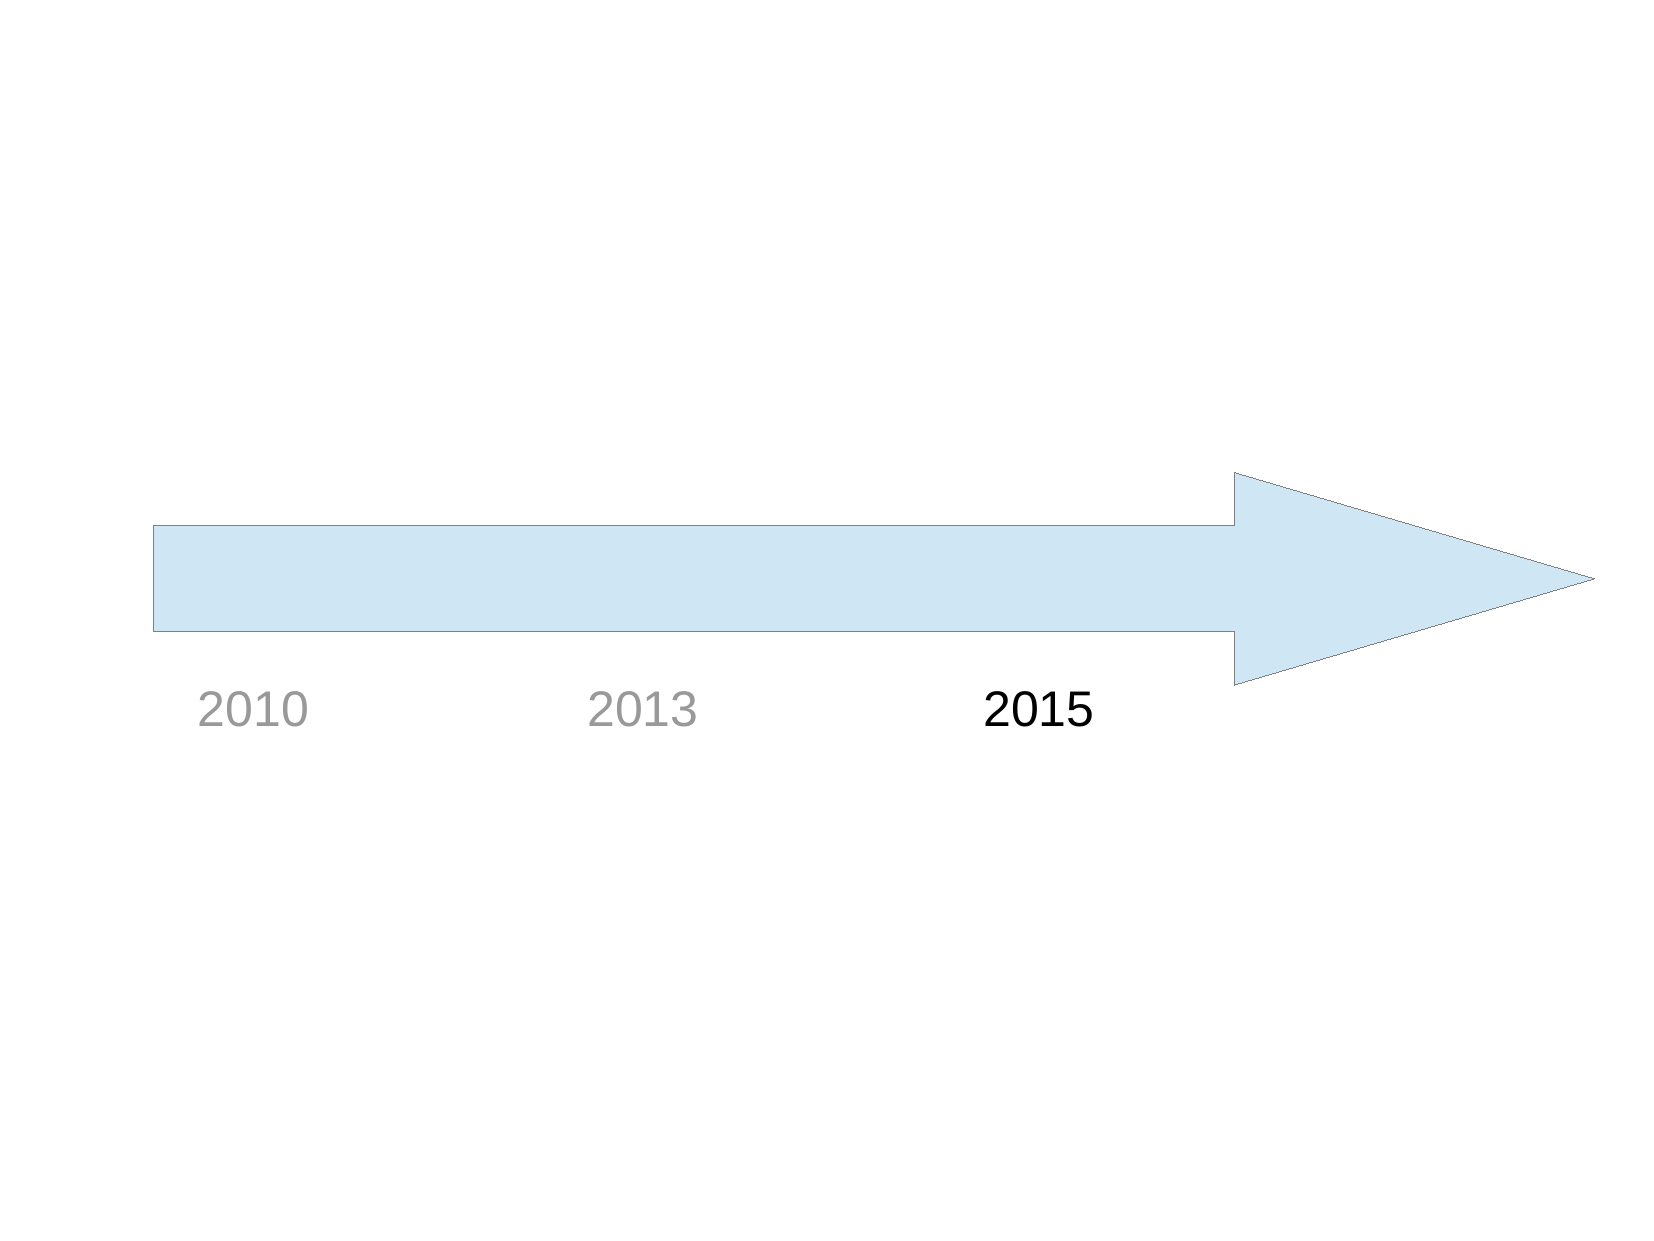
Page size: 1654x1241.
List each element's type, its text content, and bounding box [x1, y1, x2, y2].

text_box 2013 [572, 673, 739, 745]
text_box [153, 472, 1595, 686]
text_box 2010 [183, 673, 349, 745]
text_box 2015 [968, 673, 1134, 745]
